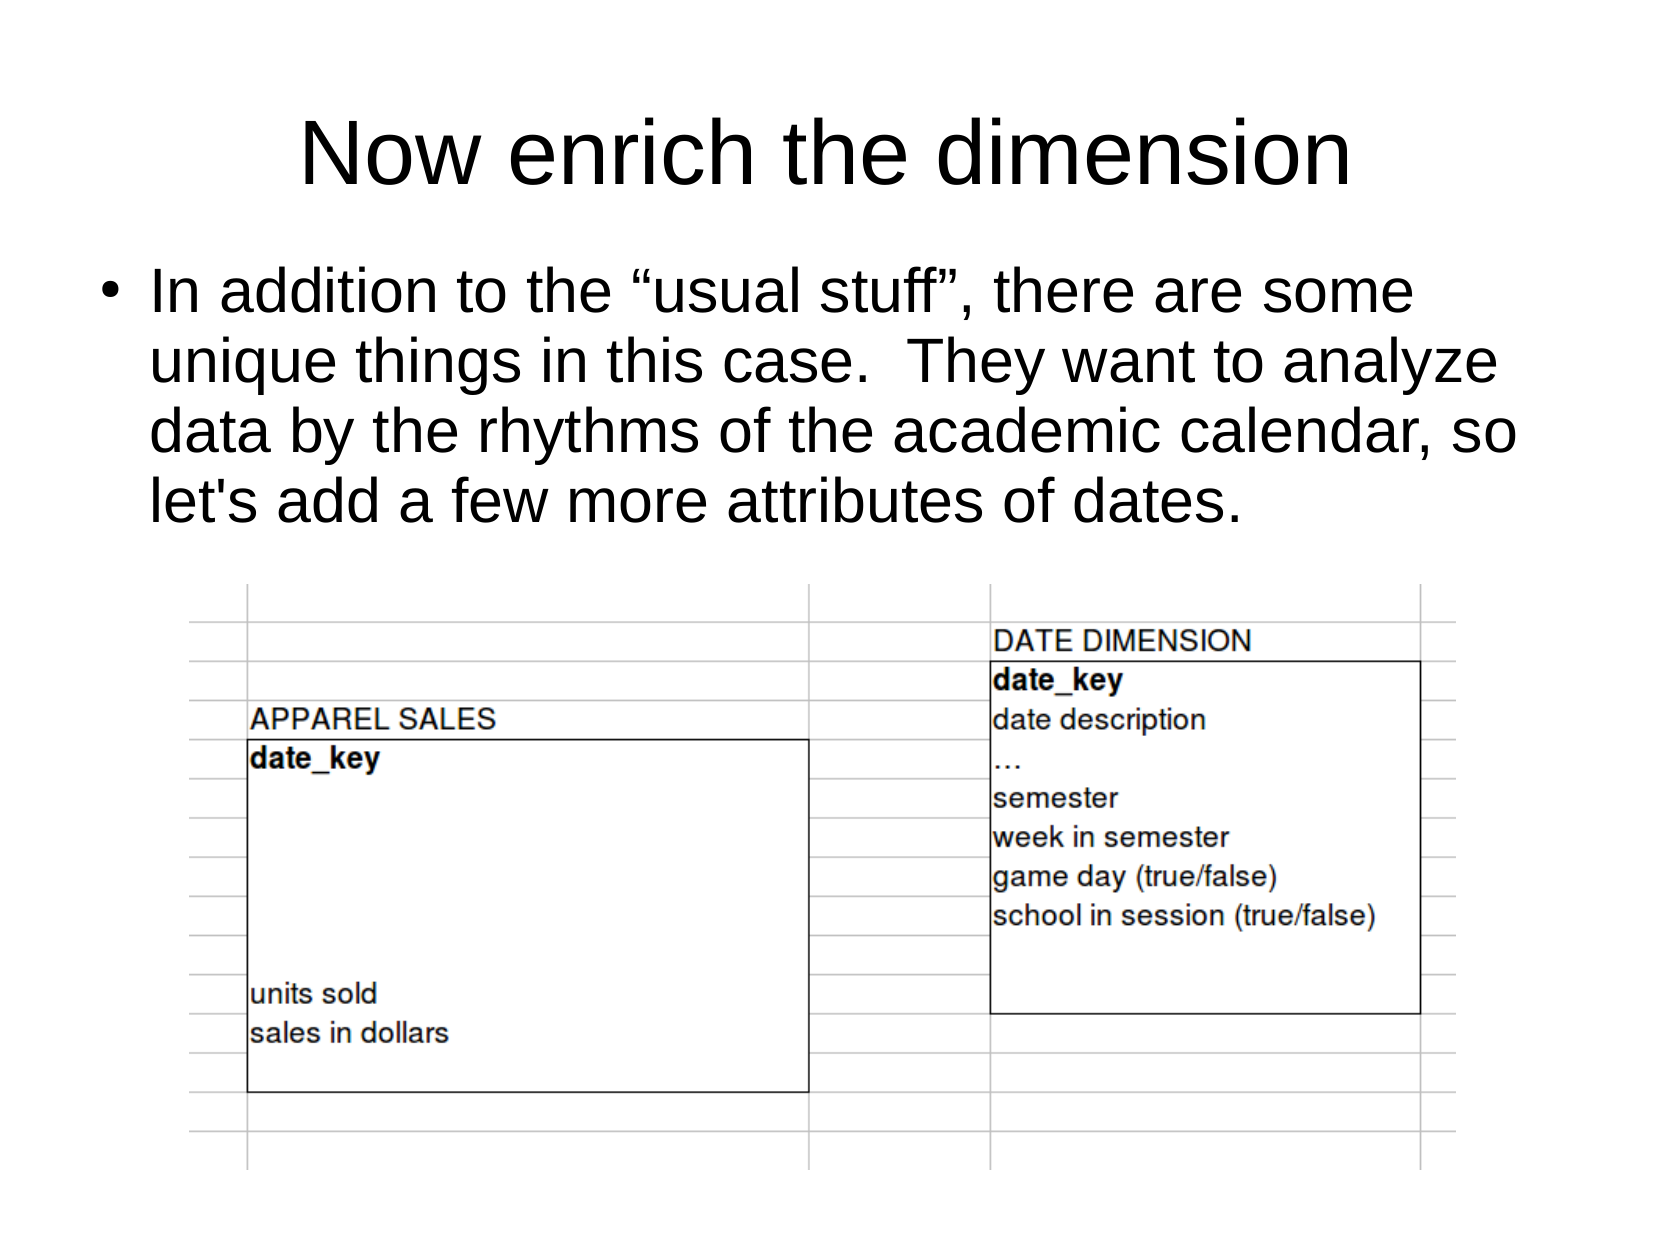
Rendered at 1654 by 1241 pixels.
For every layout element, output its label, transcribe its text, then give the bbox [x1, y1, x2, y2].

title Now enrich the dimension [82, 49, 1571, 255]
picture [189, 584, 1456, 1170]
list In addition to the “usual stuff”, there are some unique things in this case. They want to analyze data by the rhythms of the academic calendar, so let's add a few more attributes of dates. [82, 255, 1571, 541]
